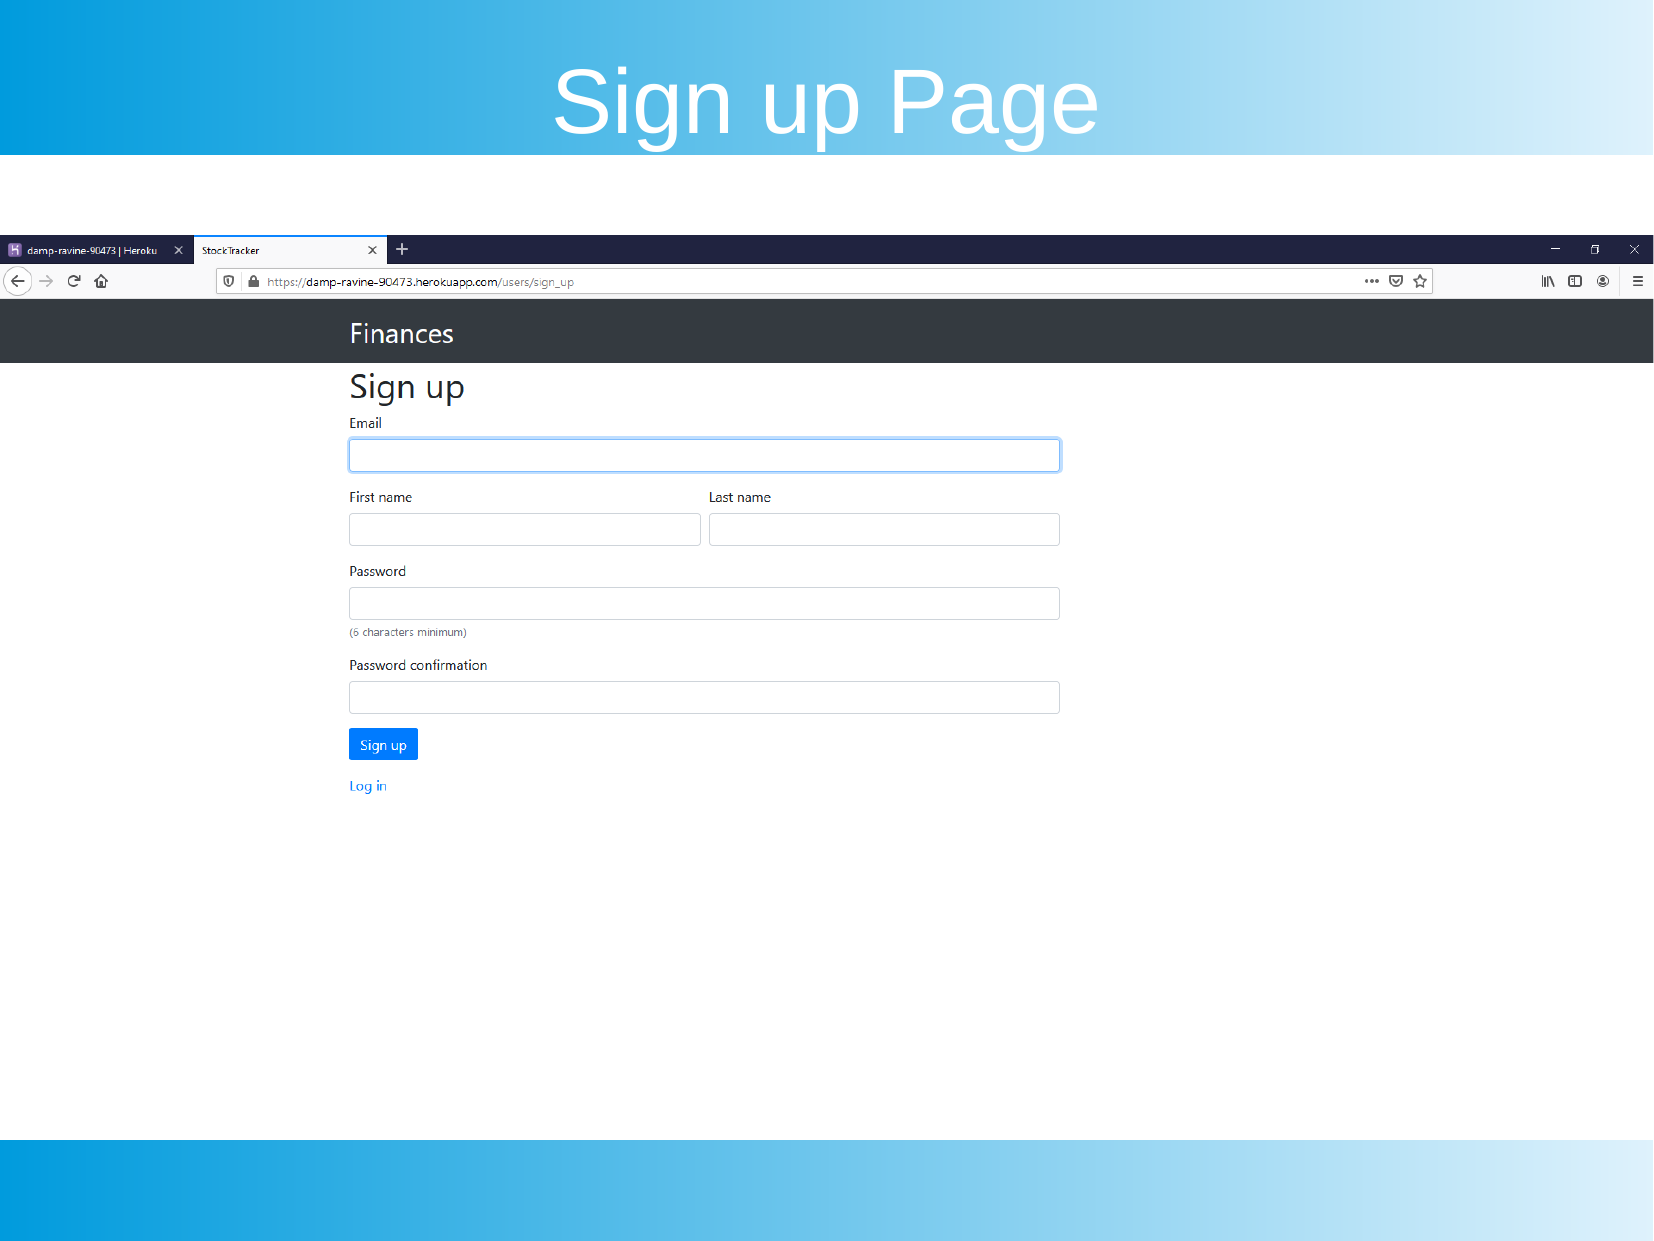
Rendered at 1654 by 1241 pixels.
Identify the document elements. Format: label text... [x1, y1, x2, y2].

title Sign up Page [82, 49, 1571, 155]
picture [0, 235, 1654, 1241]
